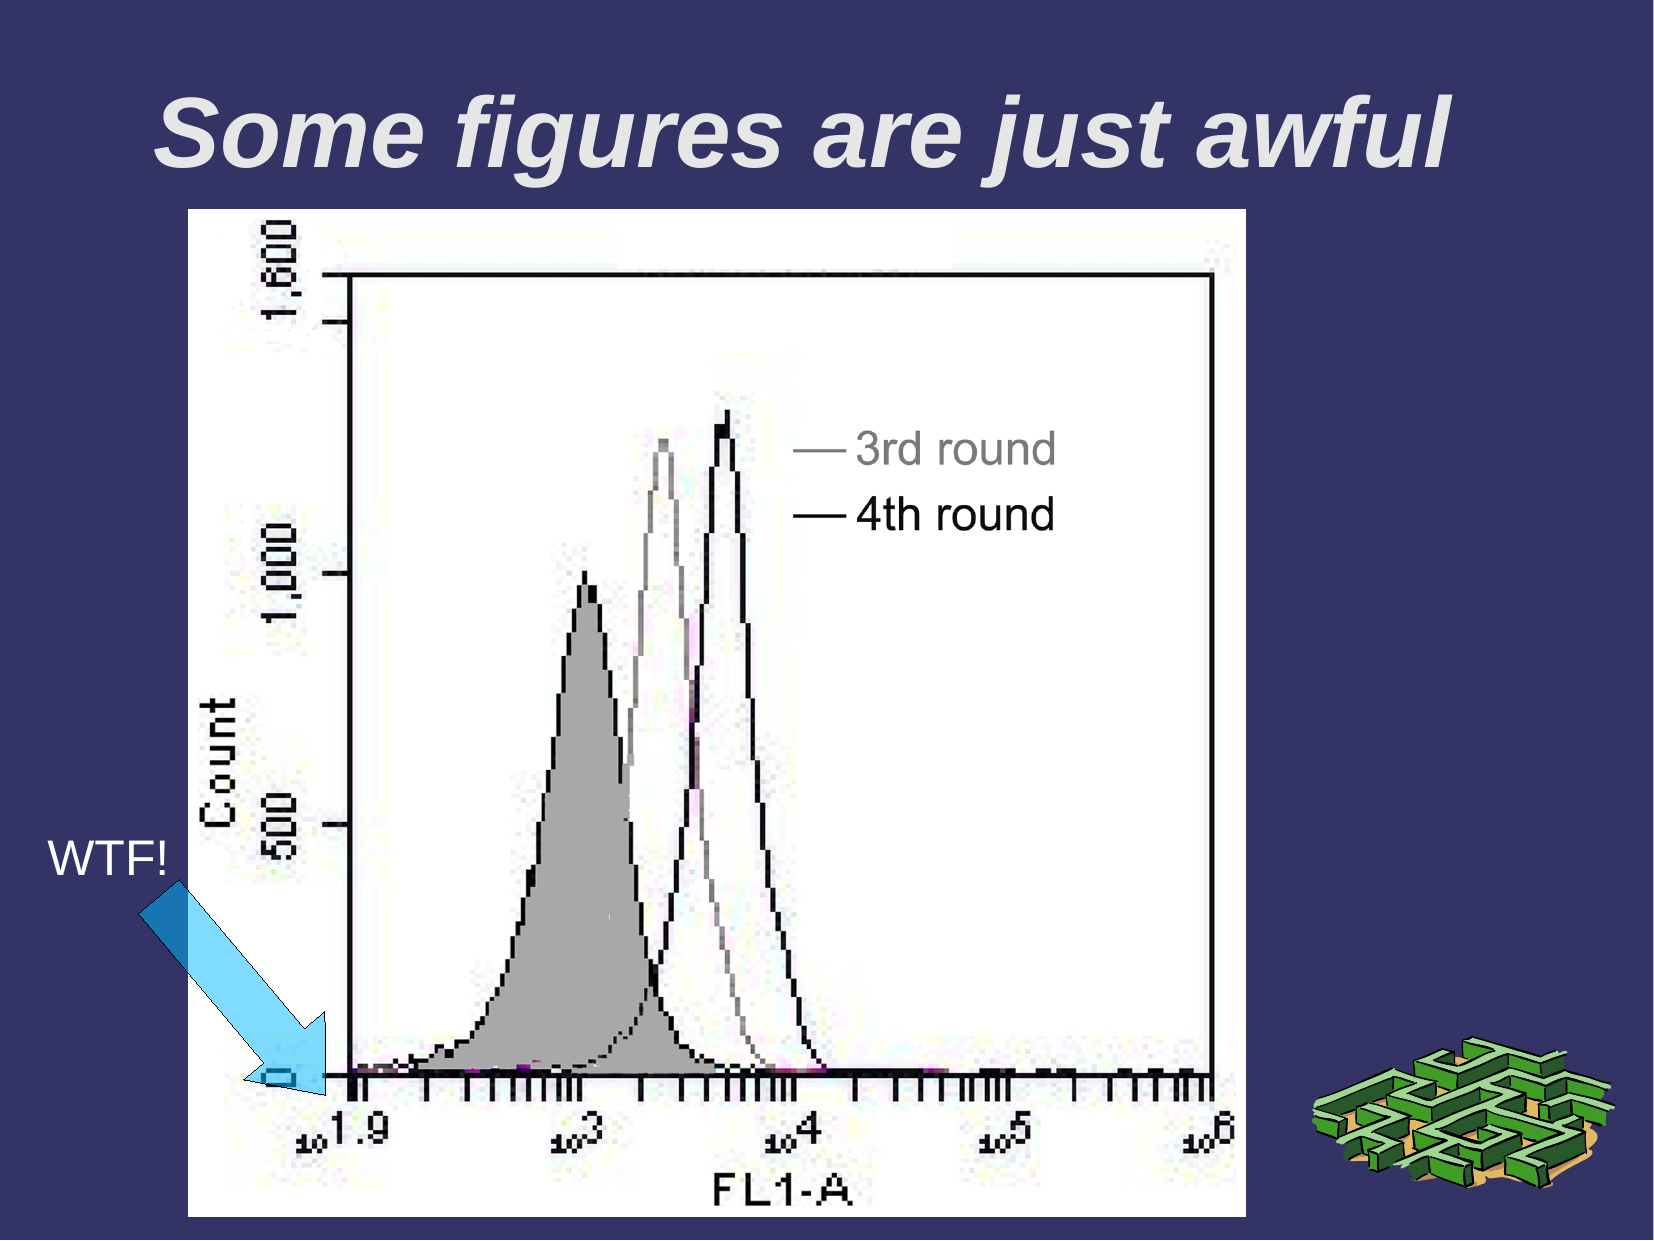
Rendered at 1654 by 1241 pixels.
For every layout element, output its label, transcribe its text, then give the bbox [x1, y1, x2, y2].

title Some figures are just awful [11, 29, 1595, 237]
text_box WTF! [47, 830, 343, 886]
text_box [138, 886, 326, 1096]
picture [188, 209, 1246, 1217]
